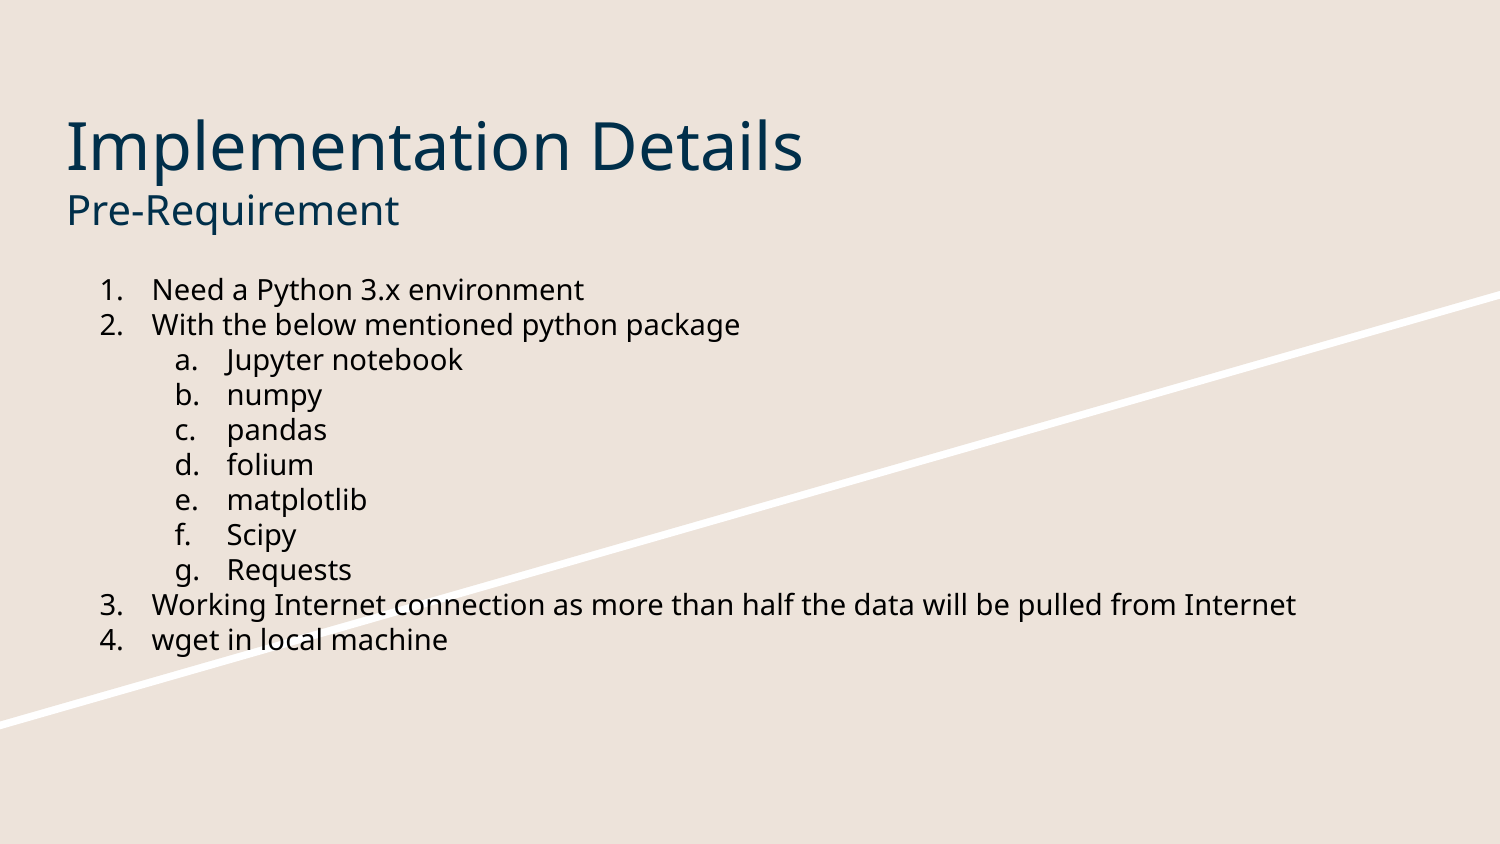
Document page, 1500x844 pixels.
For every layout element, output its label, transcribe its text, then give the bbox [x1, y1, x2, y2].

text_box Need a Python 3.x environment With the below mentioned python package Jupyter notebook numpy pandas folium matplotlib Scipy Requests Working Internet connection as more than half the data will be pulled from Internet wget in local machine [61, 256, 1449, 797]
title Implementation Details Pre-Requirement [51, 88, 1449, 299]
